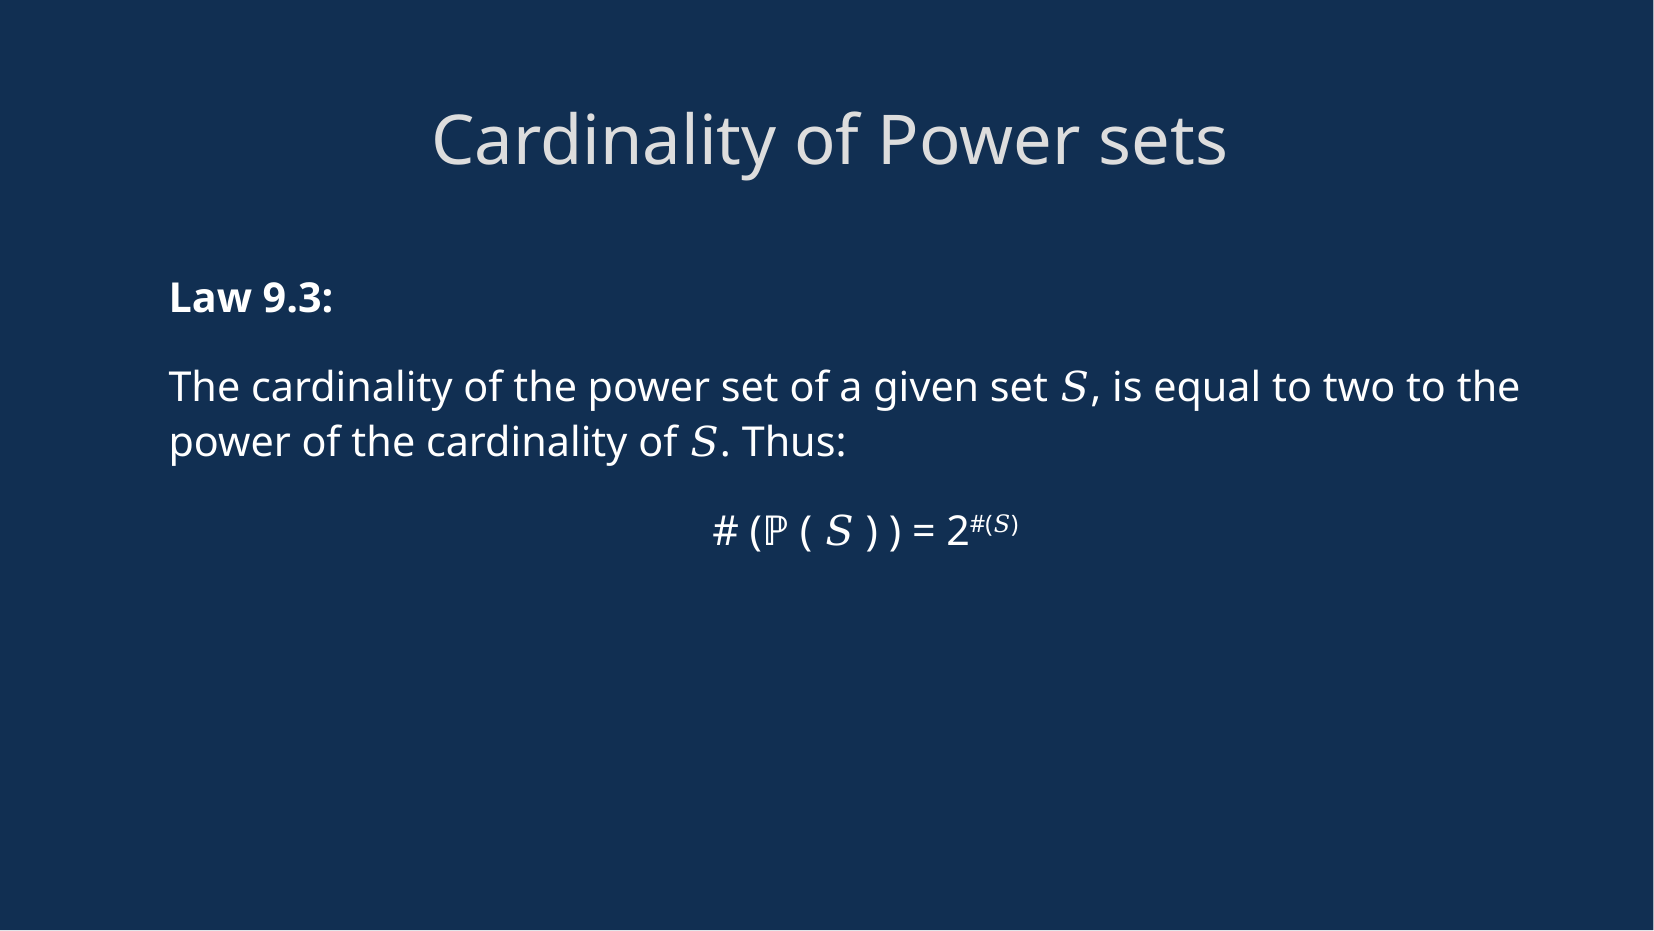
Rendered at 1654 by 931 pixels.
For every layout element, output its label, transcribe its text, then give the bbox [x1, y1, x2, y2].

list Law 9.3: The cardinality of the power set of a given set 𝑆, is equal to two to the power of the cardinality of 𝑆. Thus: # (ℙ ( 𝑆 ) ) = 2#(𝑆) [97, 268, 1563, 806]
title Cardinality of Power sets [97, 56, 1563, 220]
